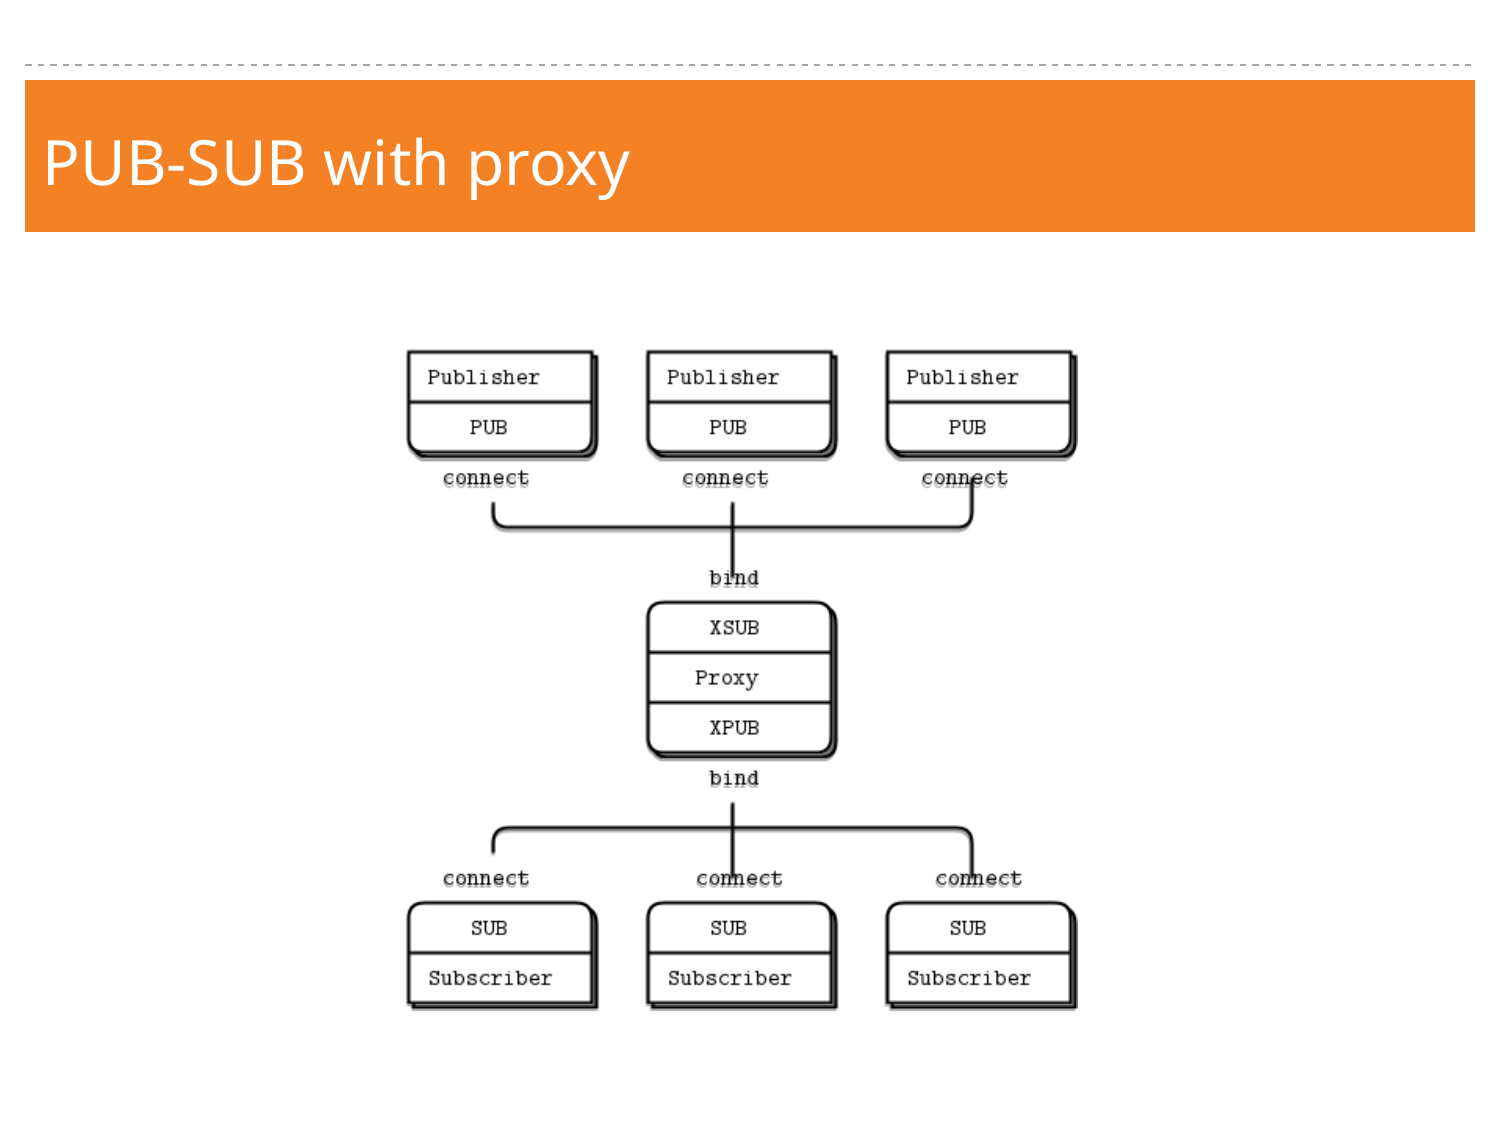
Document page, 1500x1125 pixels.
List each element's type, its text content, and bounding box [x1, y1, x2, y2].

text_box PUB-SUB with proxy [27, 108, 1473, 231]
text_box [25, 80, 1475, 232]
picture [402, 339, 1078, 1040]
